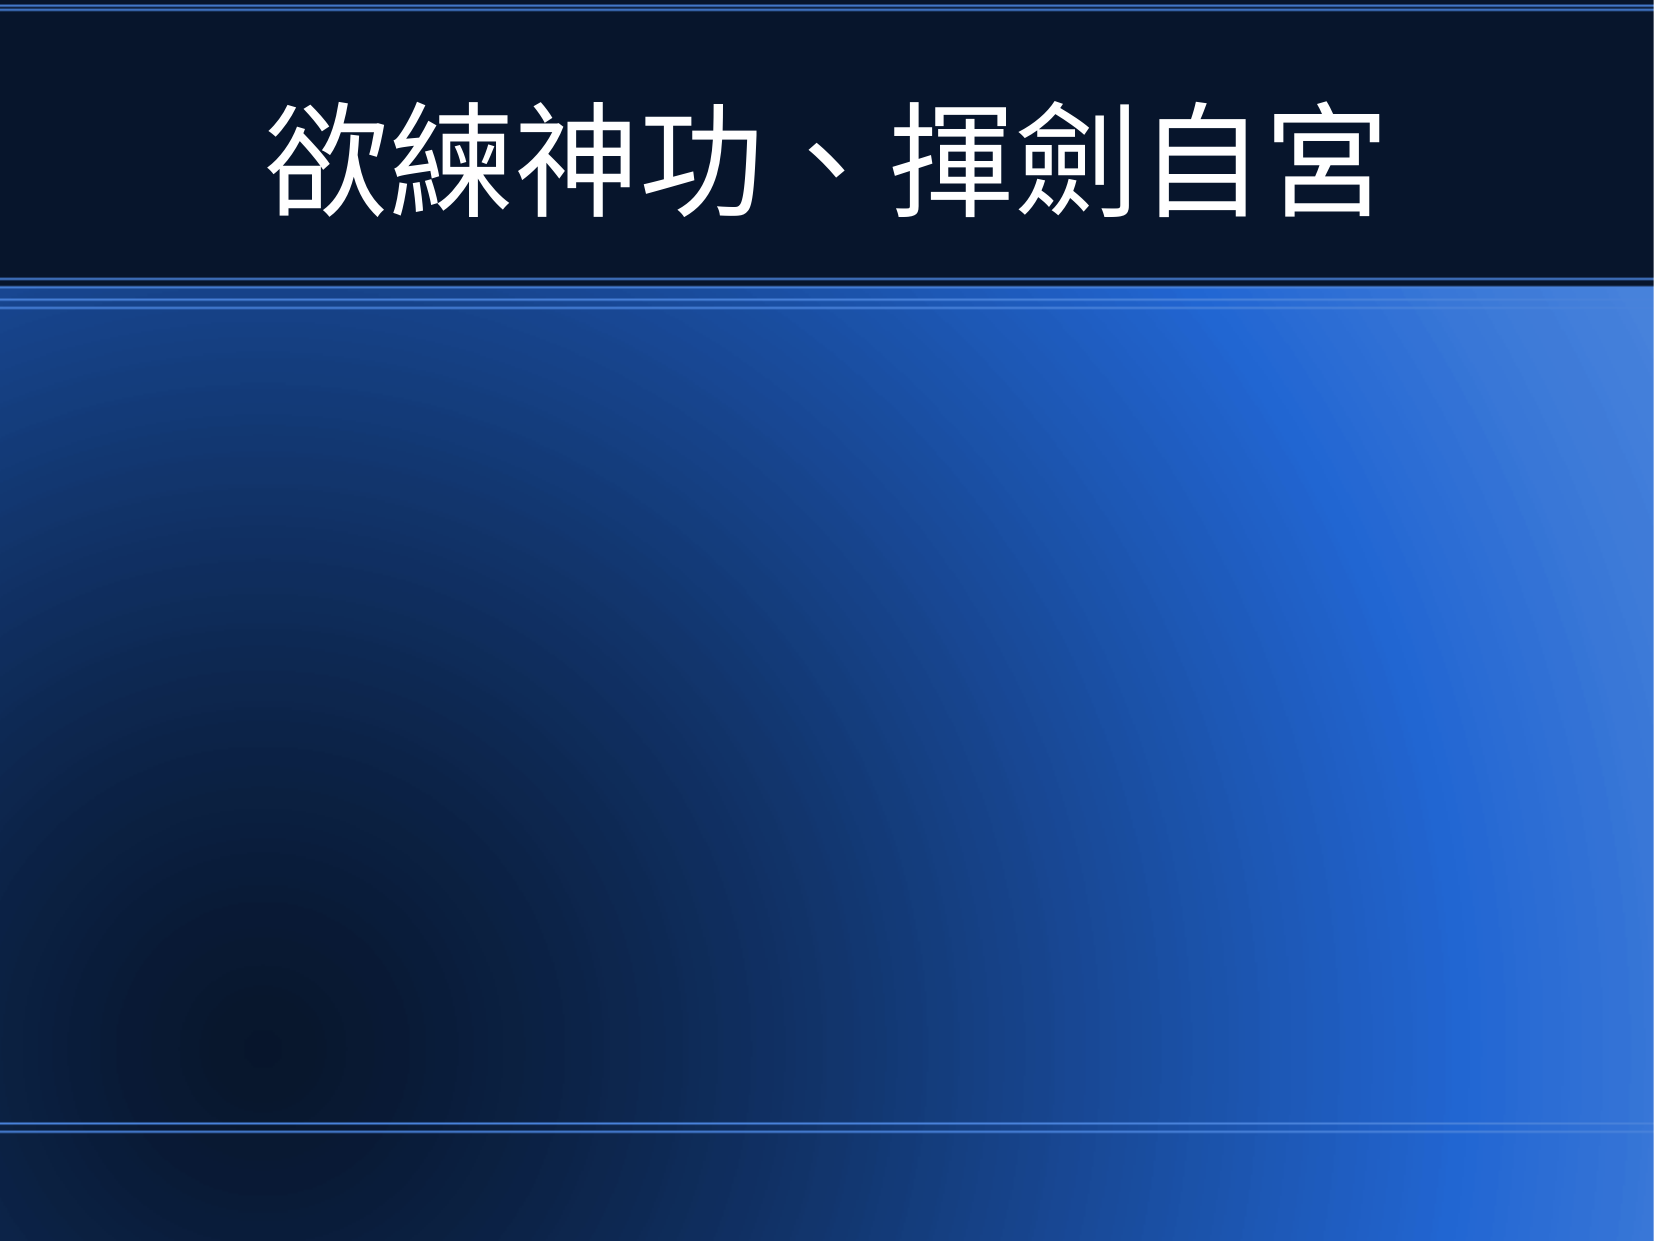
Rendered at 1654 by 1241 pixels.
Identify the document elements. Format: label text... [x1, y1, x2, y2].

title 欲練神功、揮劍自宮 [82, 49, 1571, 257]
picture [0, 0, 1654, 1241]
